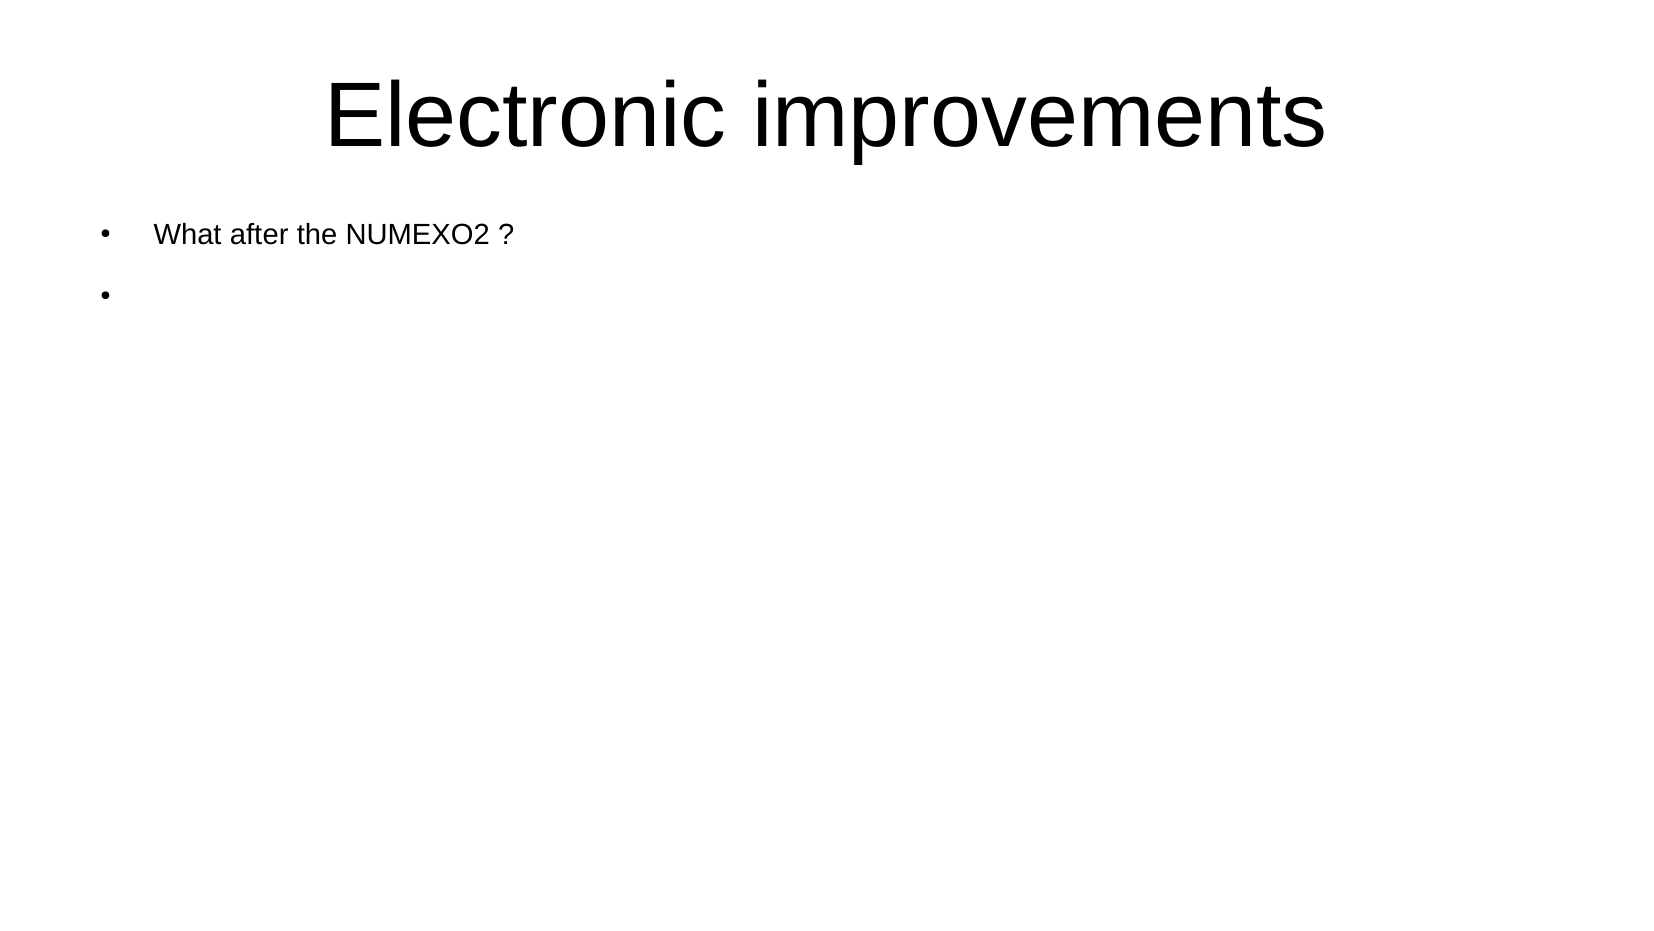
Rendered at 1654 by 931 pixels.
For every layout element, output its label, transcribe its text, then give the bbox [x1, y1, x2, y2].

list What after the NUMEXO2 ? [82, 217, 1571, 758]
title Electronic improvements [82, 37, 1571, 193]
